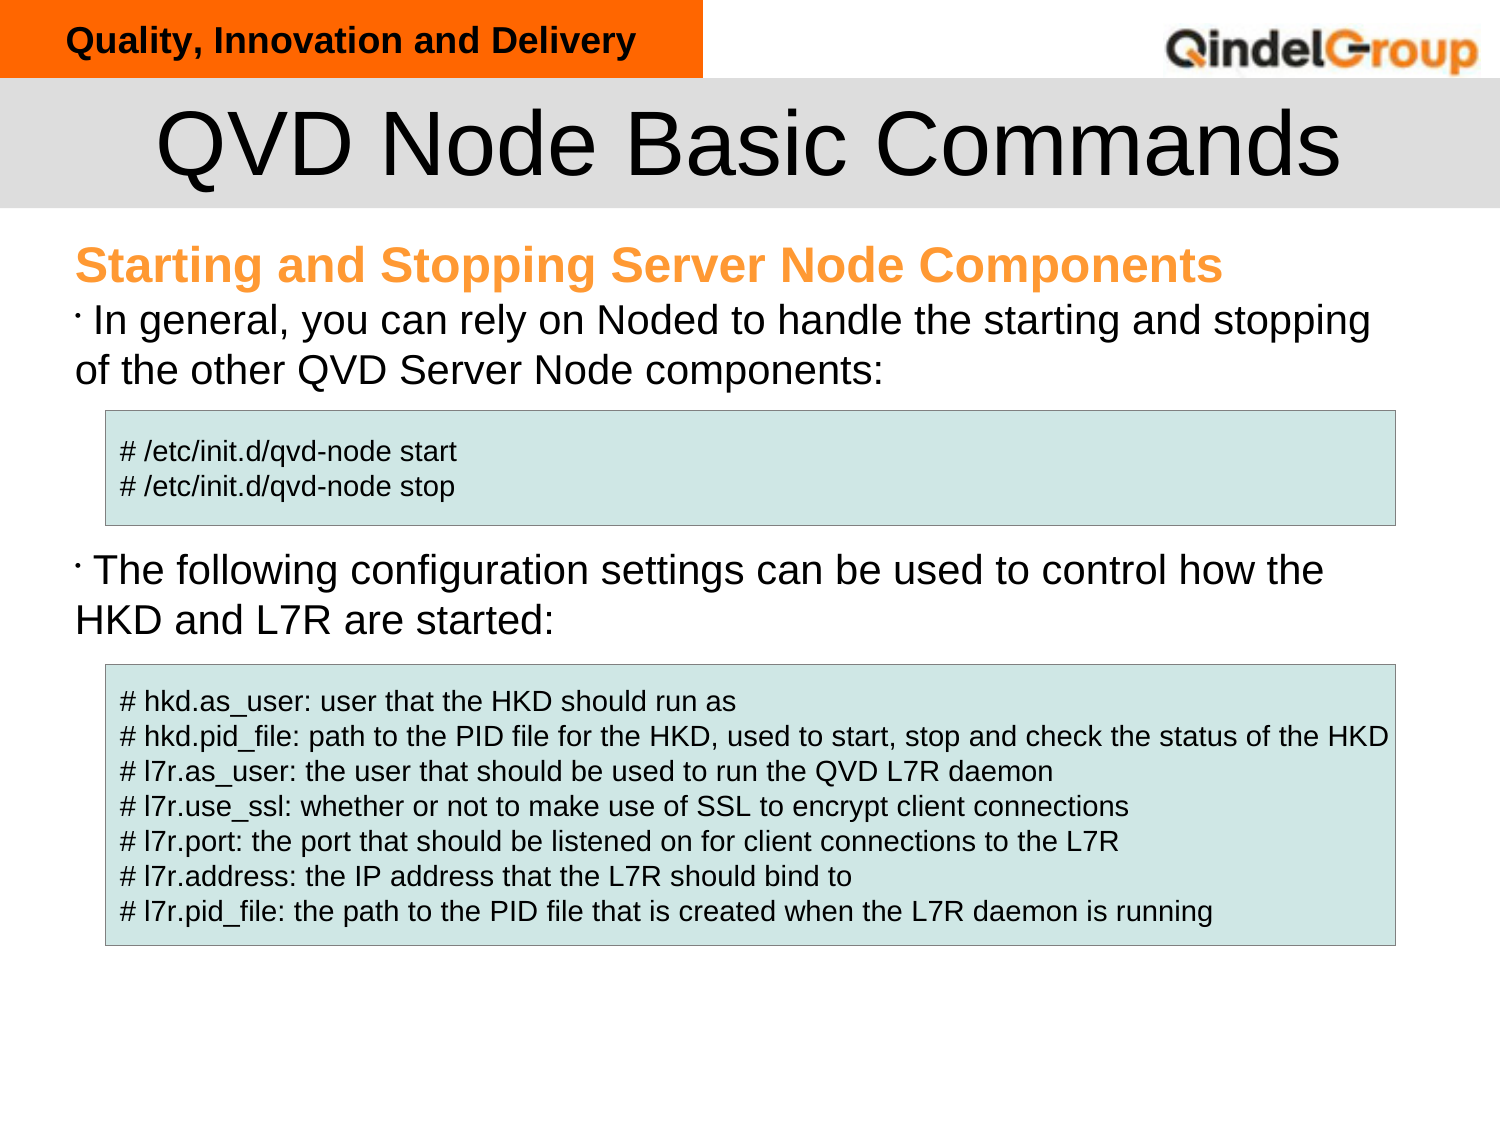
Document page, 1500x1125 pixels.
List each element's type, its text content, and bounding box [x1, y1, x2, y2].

text_box # /etc/init.d/qvd-node start # /etc/init.d/qvd-node stop [105, 410, 1396, 526]
text_box Starting and Stopping Server Node Components In general, you can rely on Noded to handle the starting and stopping of the other QVD Server Node components: The following configuration settings can be used to control how the HKD and L7R are started: [60, 224, 1426, 651]
title QVD Node Basic Commands [75, 45, 1426, 224]
text_box # hkd.as_user: user that the HKD should run as # hkd.pid_file: path to the PID file for the HKD, used to start, stop and check the status of the HKD # l7r.as_user: the user that should be used to run the QVD L7R daemon # l7r.use_ssl: whether or not to make use of SSL to encrypt client connections # l7r.port: the port that should be listened on for client connections to the L7R # l7r.address: the IP address that the L7R should bind to # l7r.pid_file: the path to the PID file that is created when the L7R daemon is running [105, 664, 1396, 946]
picture [1163, 23, 1481, 78]
